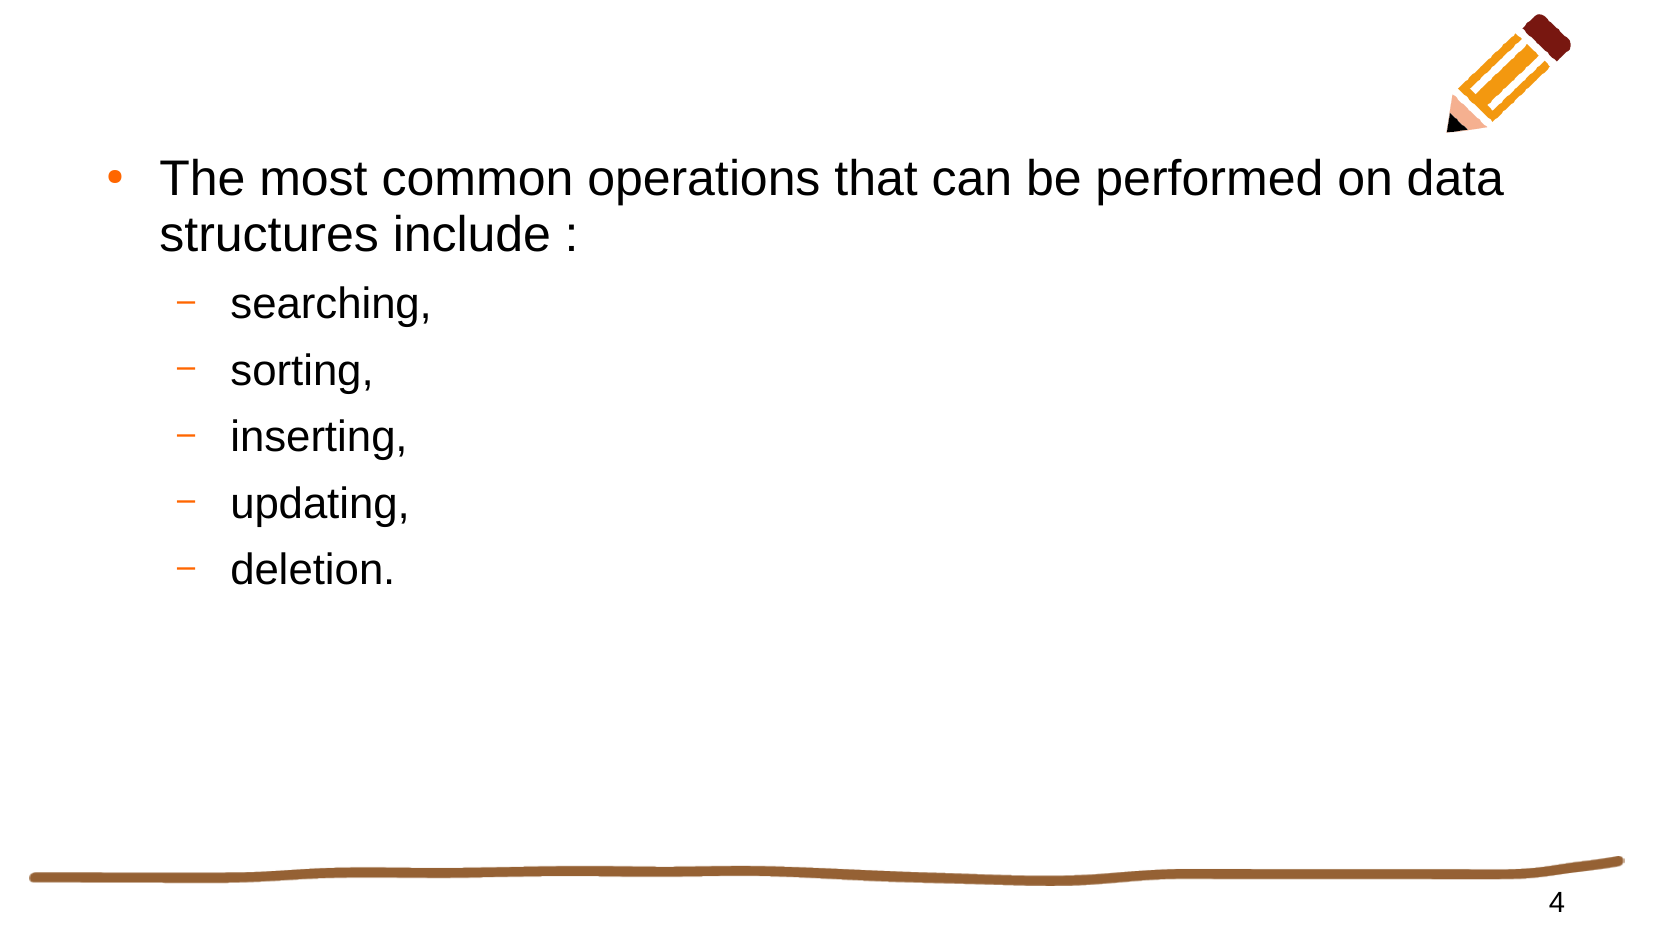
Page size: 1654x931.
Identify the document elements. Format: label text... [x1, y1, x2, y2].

picture [29, 856, 1625, 886]
picture [1446, 14, 1571, 133]
list The most common operations that can be performed on data structures include : searching, sorting, inserting, updating, deletion. [88, 150, 1576, 713]
